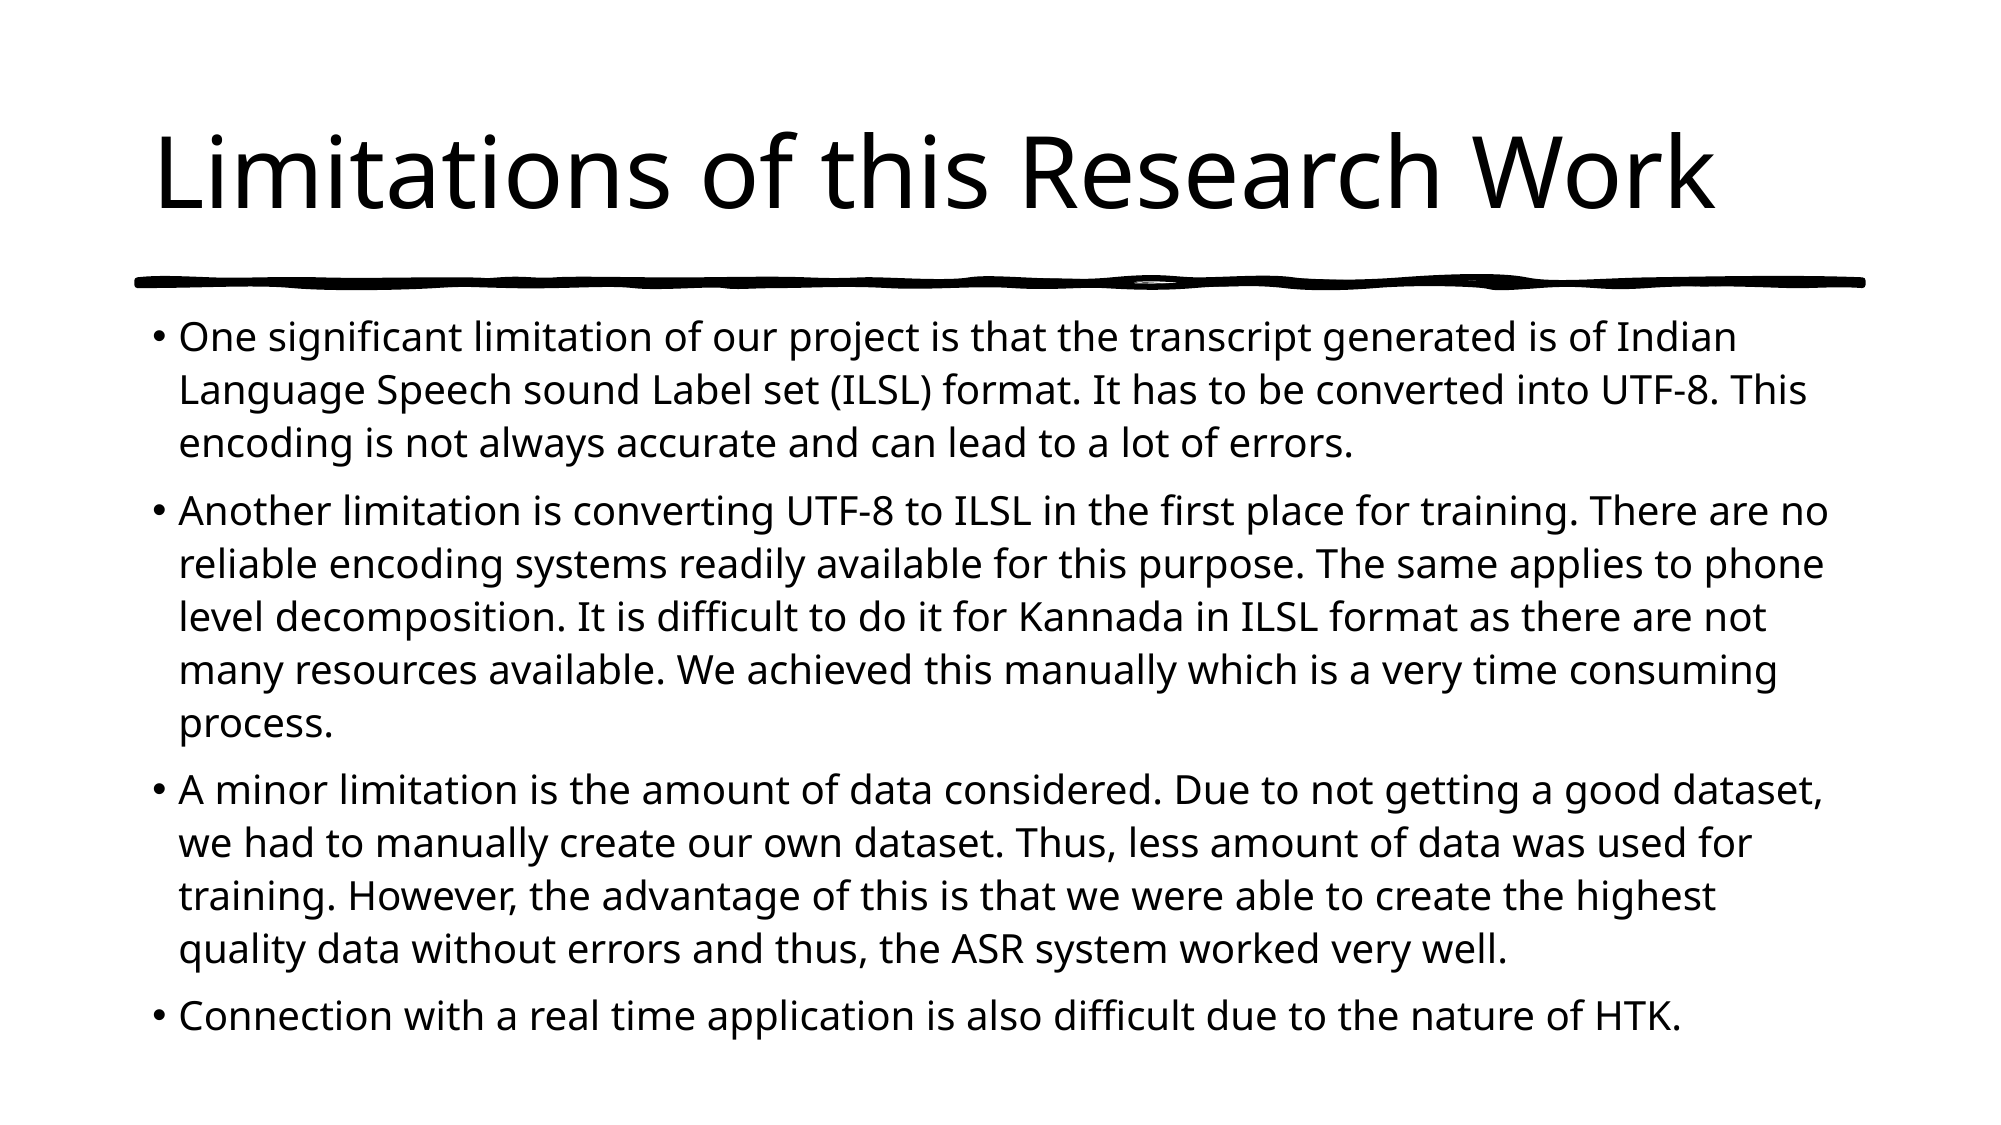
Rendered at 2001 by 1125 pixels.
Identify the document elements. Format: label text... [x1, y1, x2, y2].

list One significant limitation of our project is that the transcript generated is of Indian Language Speech sound Label set (ILSL) format. It has to be converted into UTF-8. This encoding is not always accurate and can lead to a lot of errors. Another limitation is converting UTF-8 to ILSL in the first place for training. There are no reliable encoding systems readily available for this purpose. The same applies to phone level decomposition. It is difficult to do it for Kannada in ILSL format as there are not many resources available. We achieved this manually which is a very time consuming process. A minor limitation is the amount of data considered. Due to not getting a good dataset, we had to manually create our own dataset. Thus, less amount of data was used for training. However, the advantage of this is that we were able to create the highest quality data without errors and thus, the ASR system worked very well. Connection with a real time application is also difficult due to the nature of HTK. [137, 299, 1863, 1066]
title Limitations of this Research Work [137, 59, 1863, 278]
